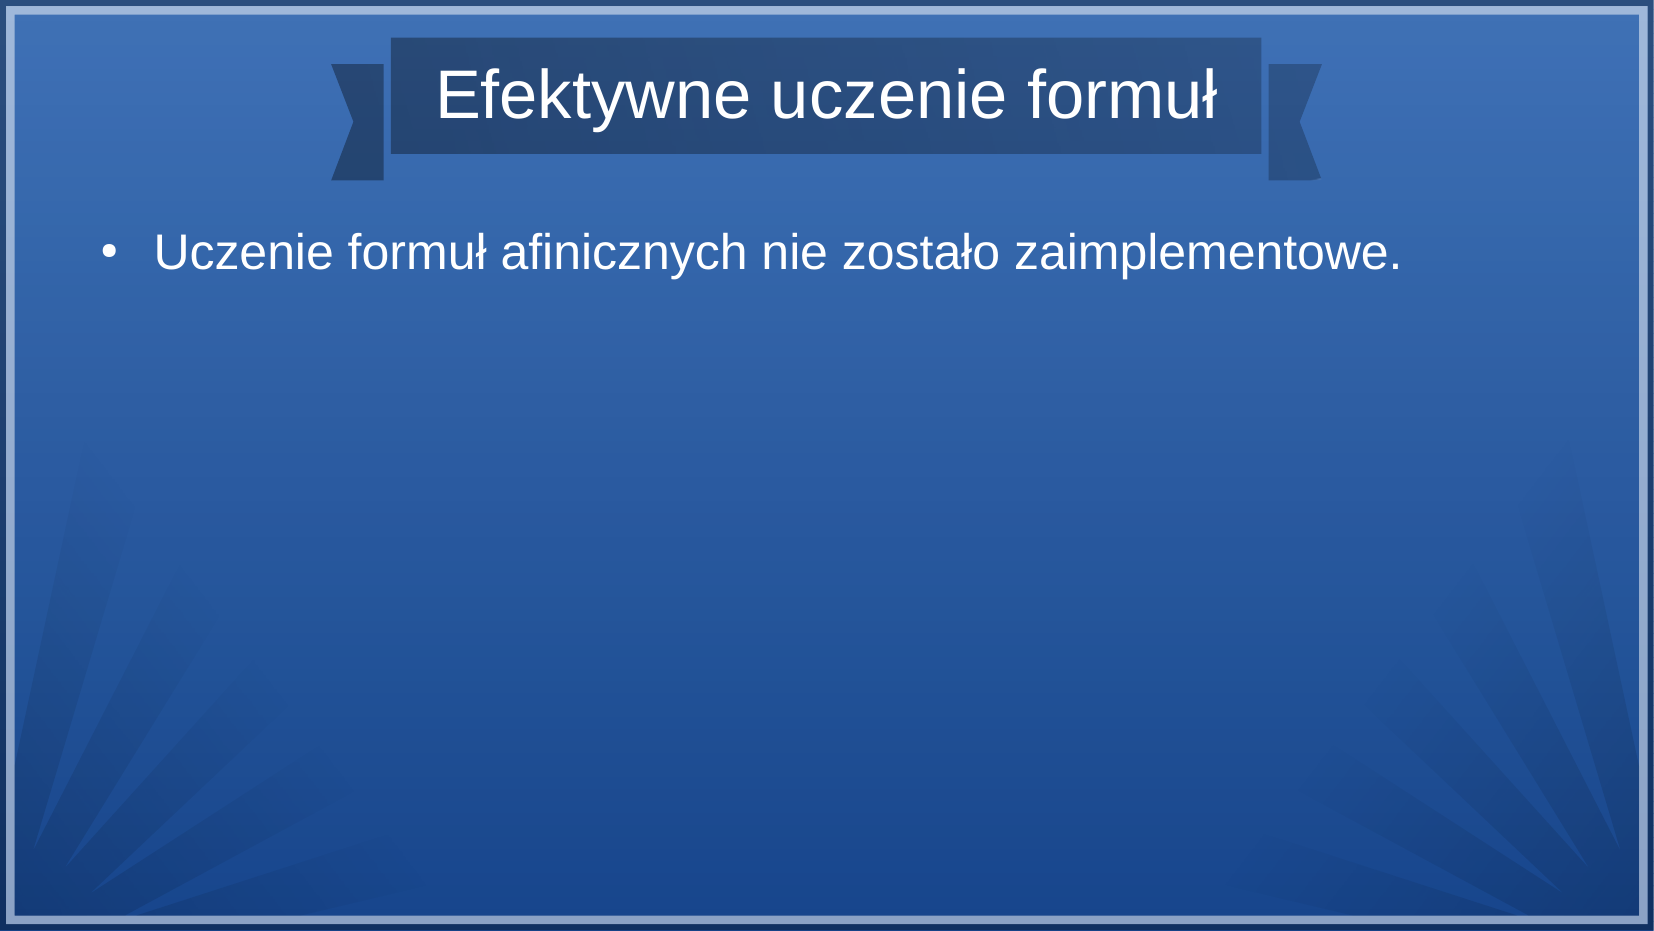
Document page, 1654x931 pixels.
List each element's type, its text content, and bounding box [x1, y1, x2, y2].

list Uczenie formuł afinicznych nie zostało zaimplementowe. [82, 224, 1571, 848]
title Efektywne uczenie formuł [389, 35, 1264, 154]
